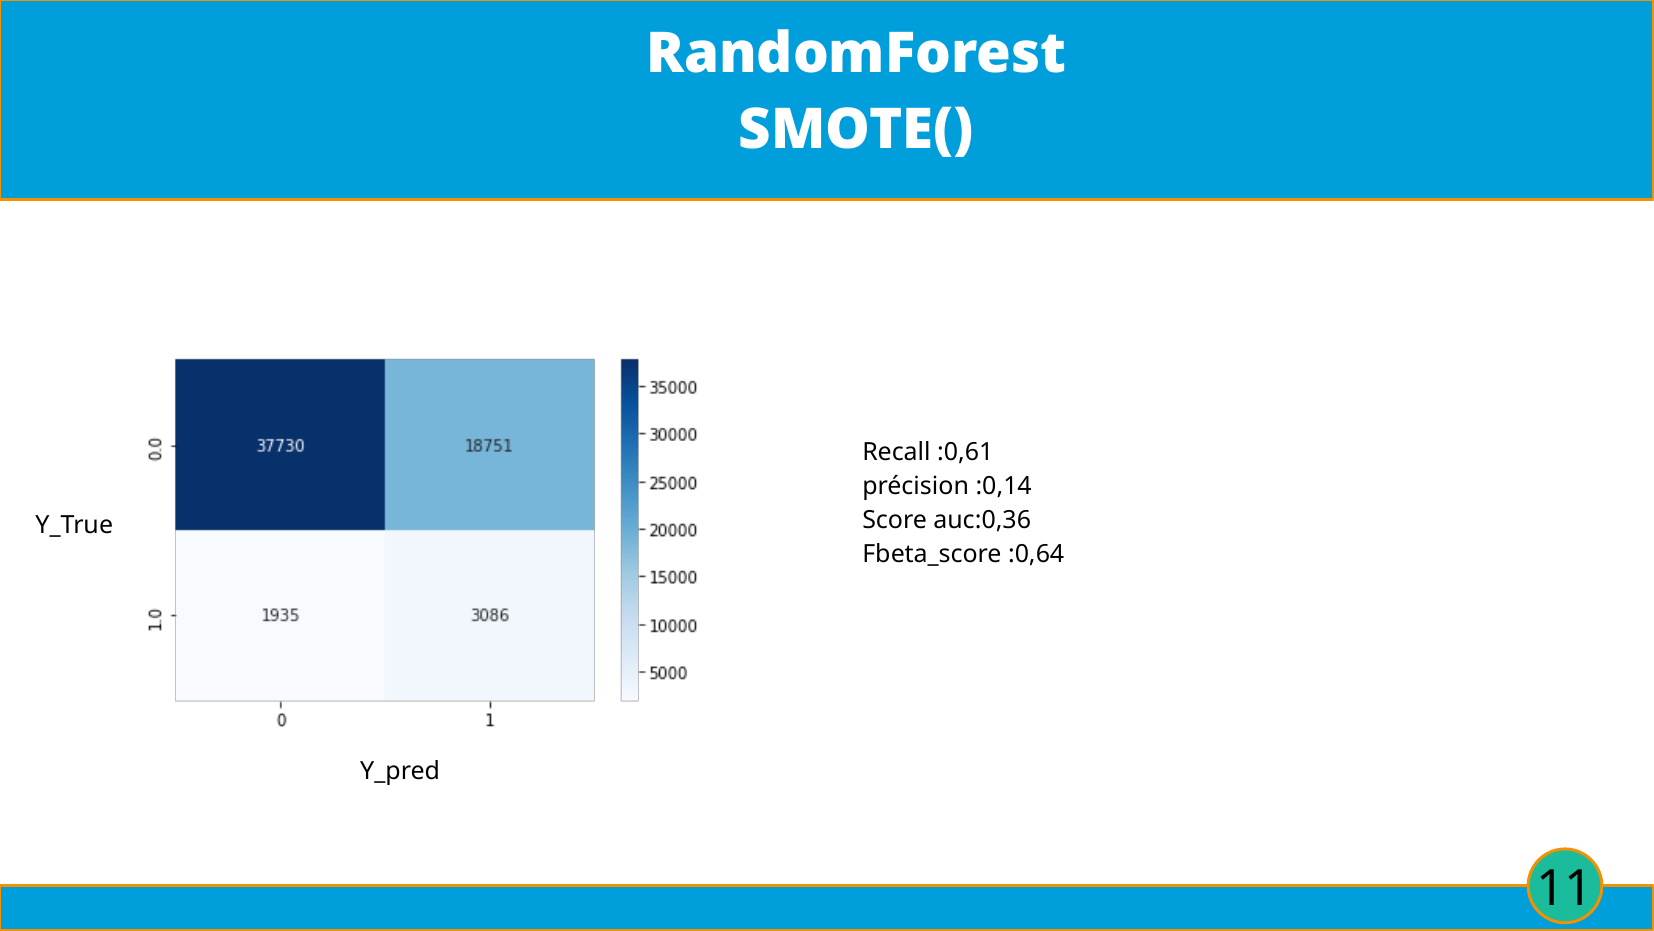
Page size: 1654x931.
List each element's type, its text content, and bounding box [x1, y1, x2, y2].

title RandomForest SMOTE() [88, 29, 1625, 148]
picture [138, 350, 709, 739]
text_box Y_True [29, 486, 148, 562]
text_box Recall :0,61 précision :0,14 Score auc:0,36 Fbeta_score :0,64 [856, 433, 1241, 571]
text_box Y_pred [354, 747, 502, 792]
